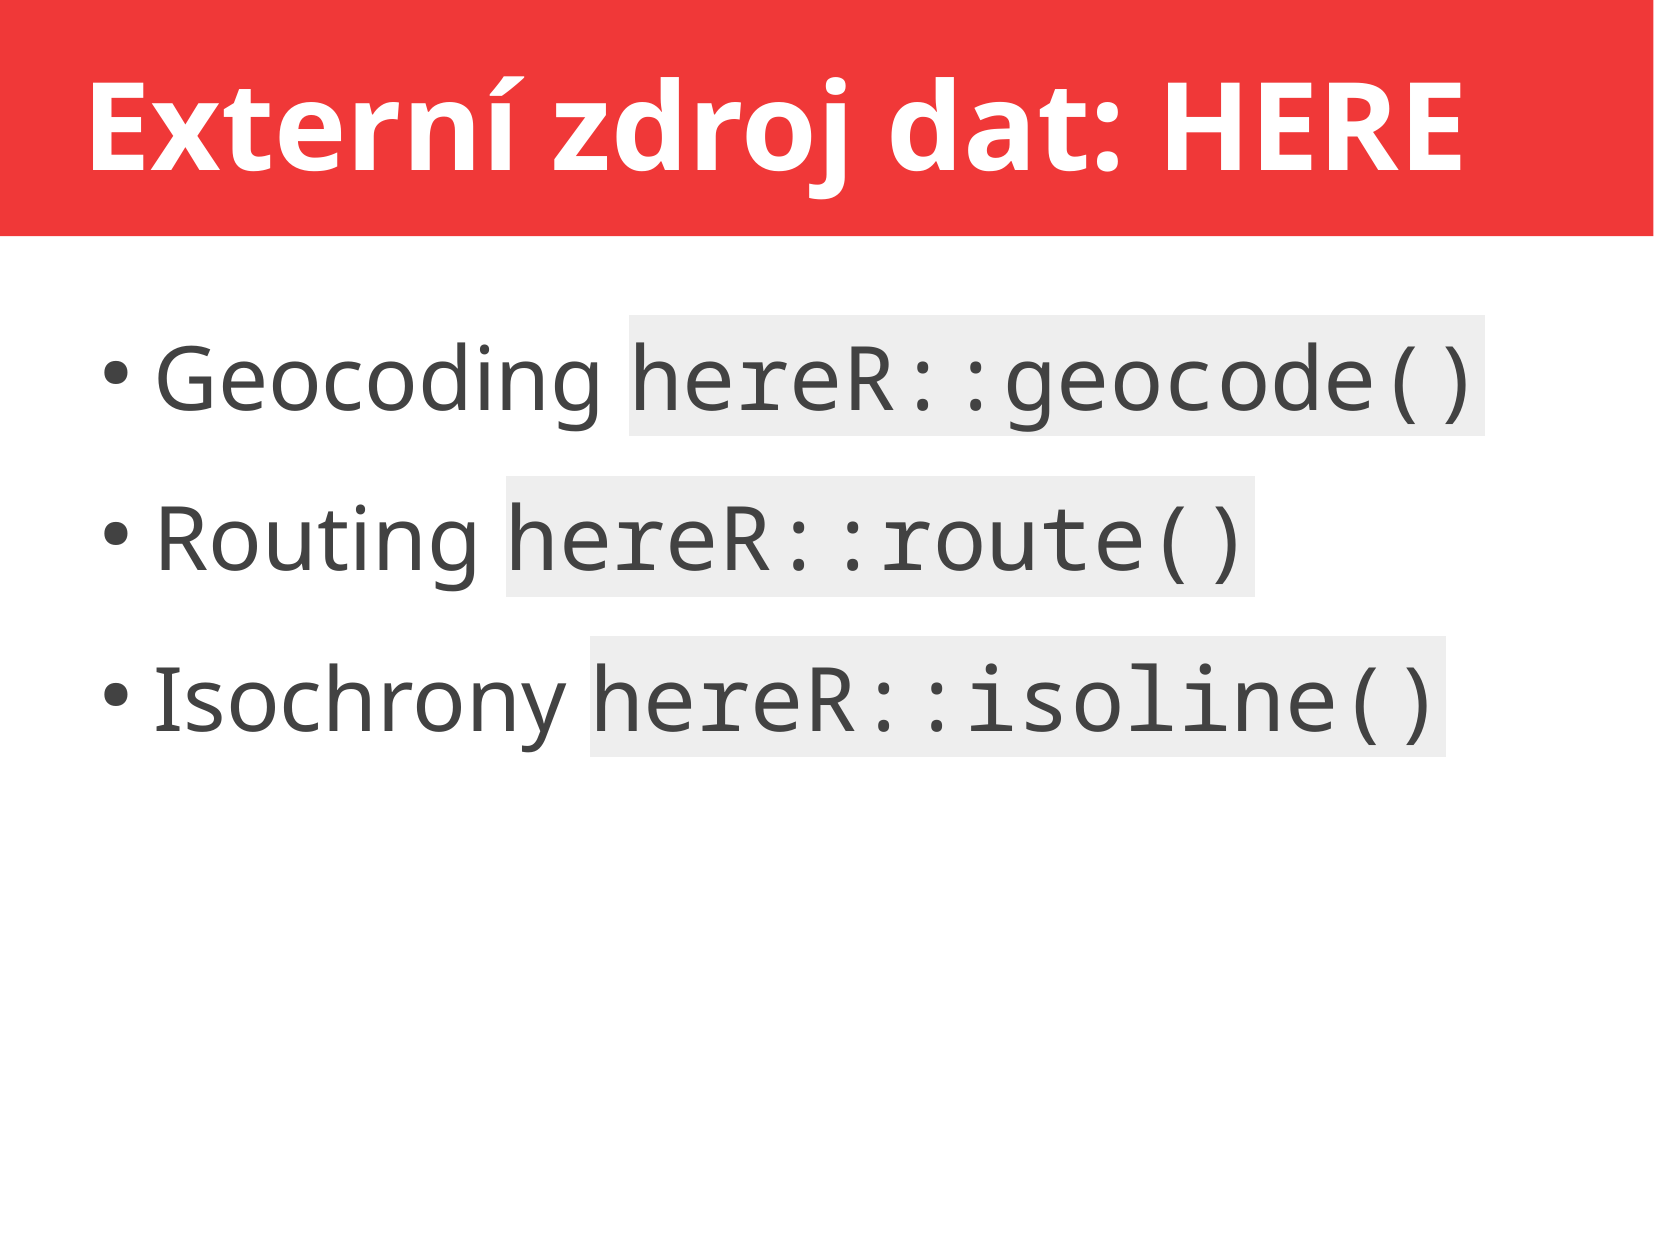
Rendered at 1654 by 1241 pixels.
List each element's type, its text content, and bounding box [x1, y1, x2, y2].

title Externí zdroj dat: HERE [82, 19, 1571, 227]
list Geocoding hereR::geocode() Routing hereR::route() Isochrony hereR::isoline() [82, 314, 1563, 1080]
